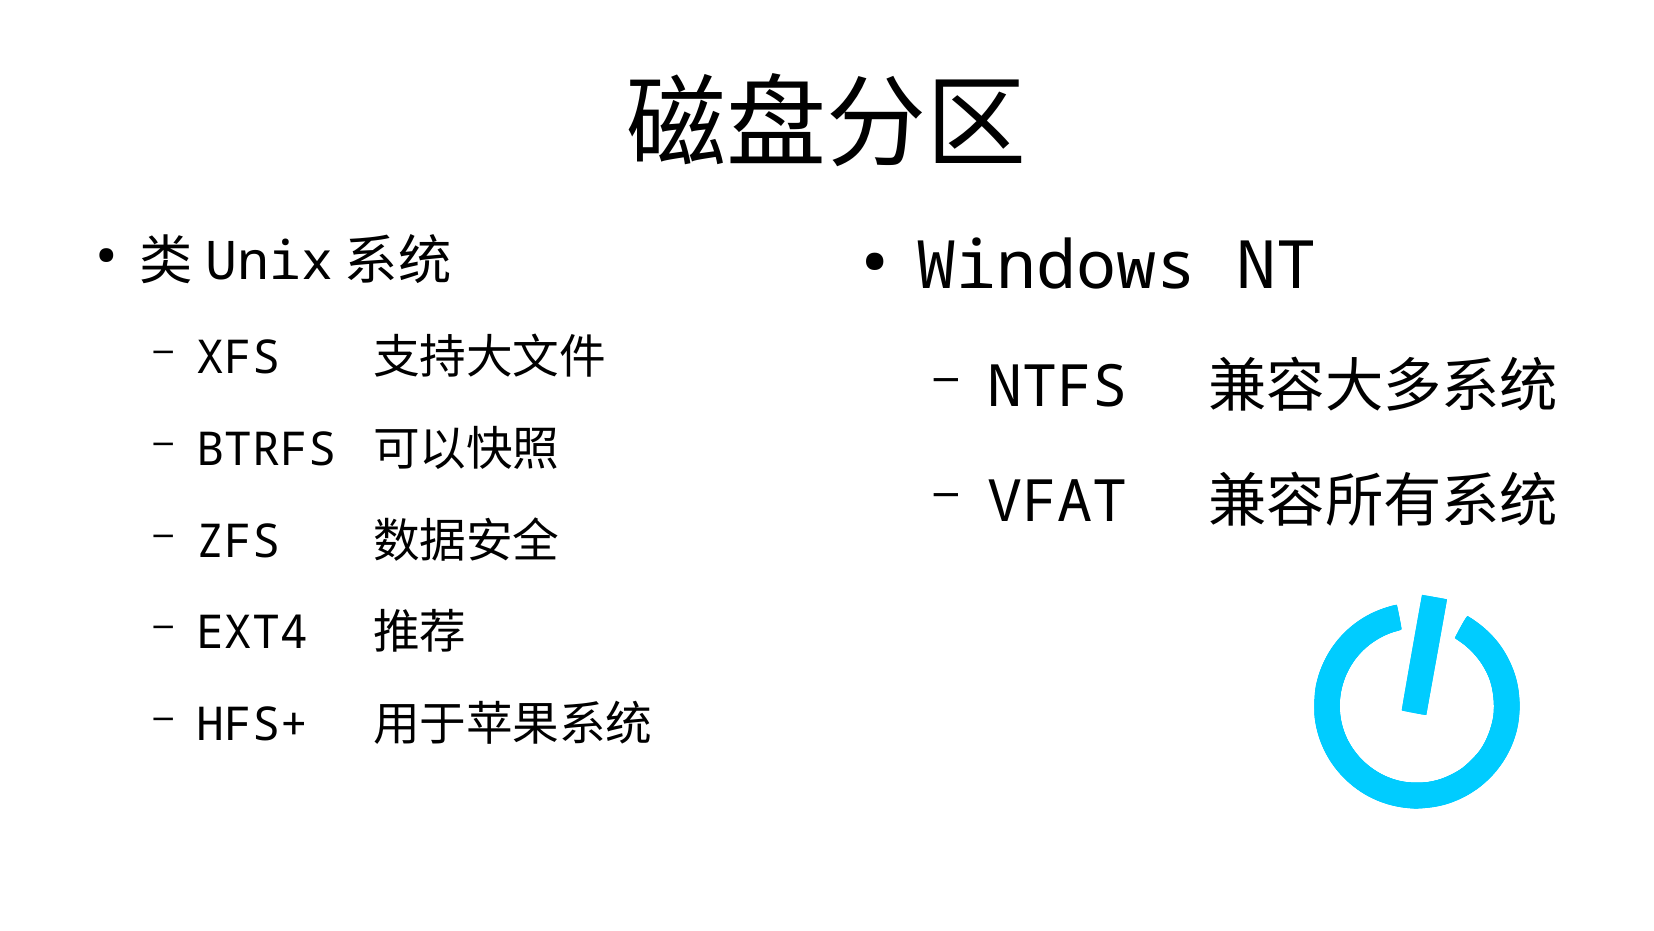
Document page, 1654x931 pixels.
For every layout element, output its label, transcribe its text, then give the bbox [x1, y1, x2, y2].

list Windows NT NTFS 兼容大多系统 VFAT 兼容所有系统 [845, 217, 1572, 910]
title 磁盘分区 [82, 37, 1571, 193]
list 类Unix系统 XFS 支持大文件 BTRFS 可以快照 ZFS 数据安全 EXT4 推荐 HFS+ 用于苹果系统 [82, 217, 809, 758]
